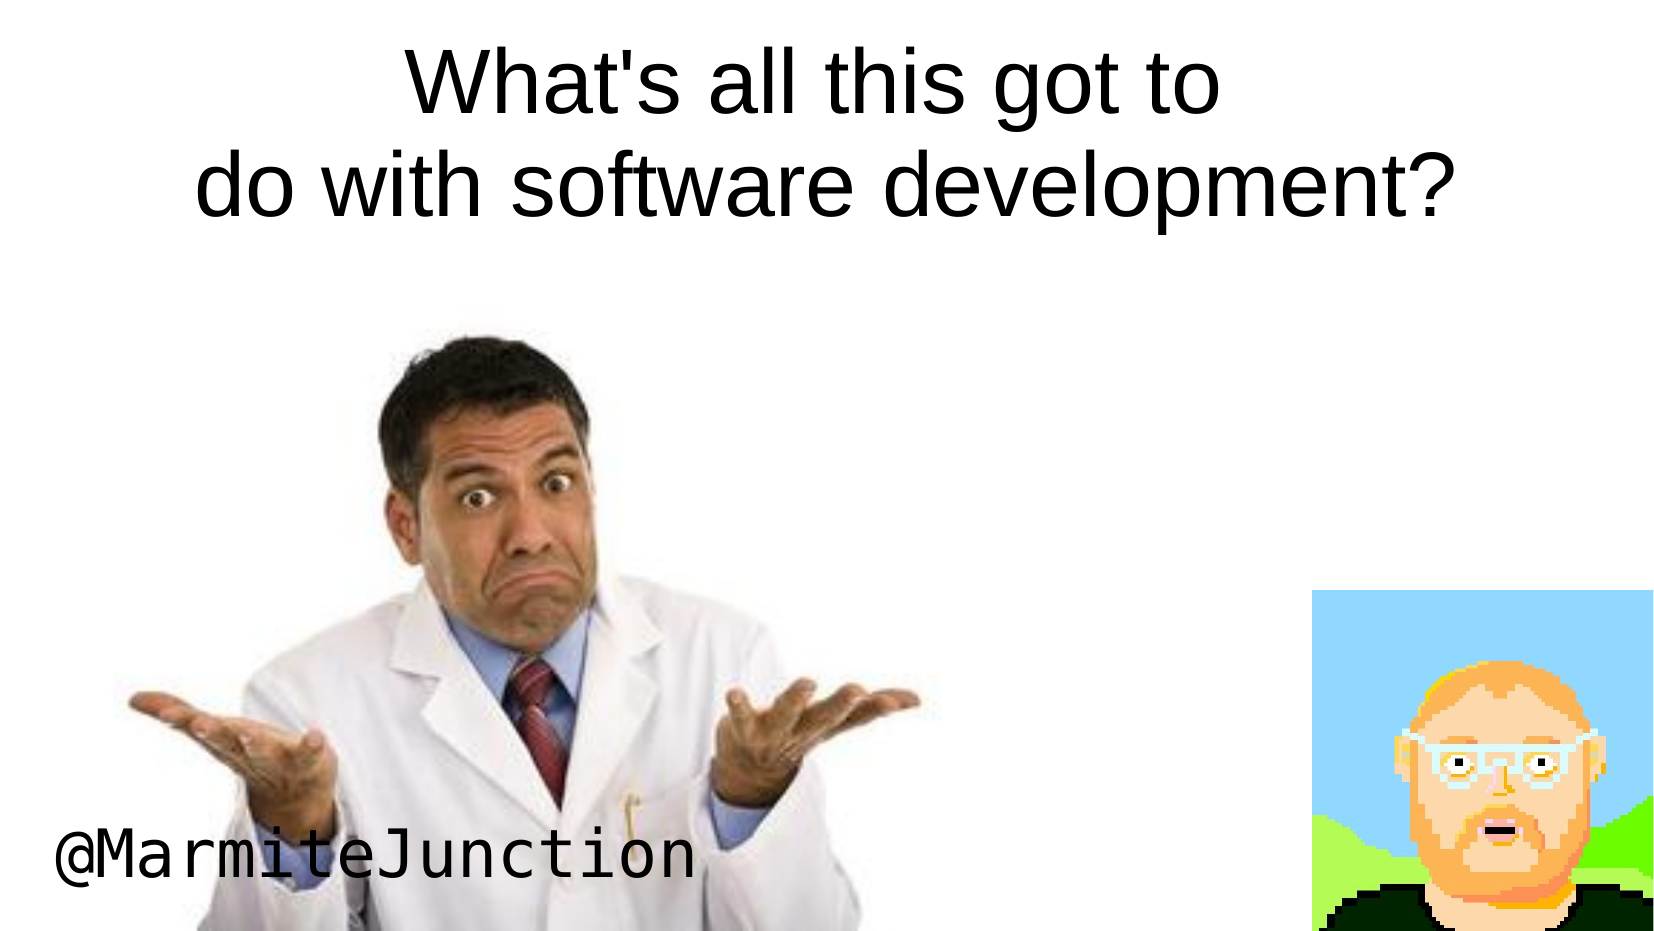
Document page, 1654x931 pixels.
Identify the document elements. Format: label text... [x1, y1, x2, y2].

picture [1312, 590, 1654, 931]
text_box What's all this got to do with software development? [0, 23, 1654, 249]
picture [23, 261, 1028, 931]
text_box @MarmiteJunction [40, 808, 715, 901]
